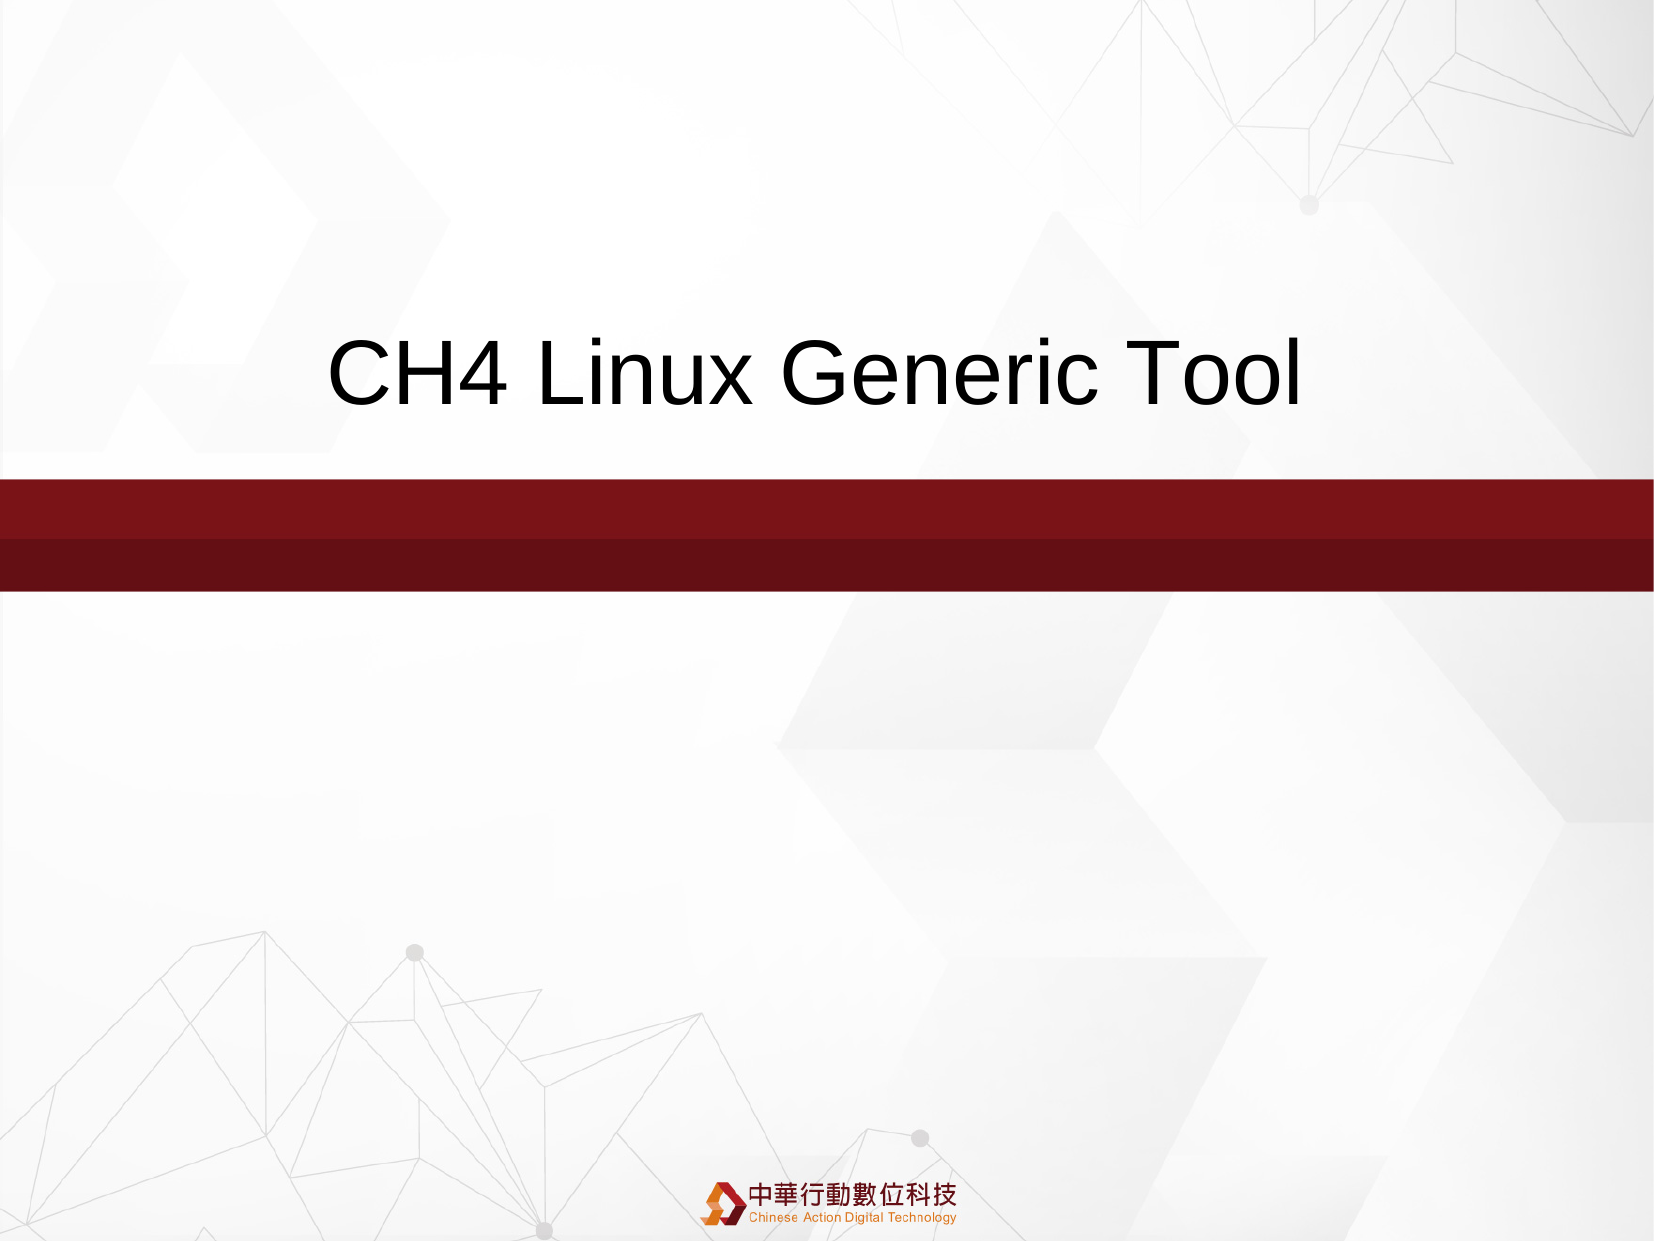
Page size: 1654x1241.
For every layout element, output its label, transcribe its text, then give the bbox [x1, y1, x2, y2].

picture [0, 0, 1654, 1241]
title CH4 Linux Generic Tool [71, 277, 1561, 469]
